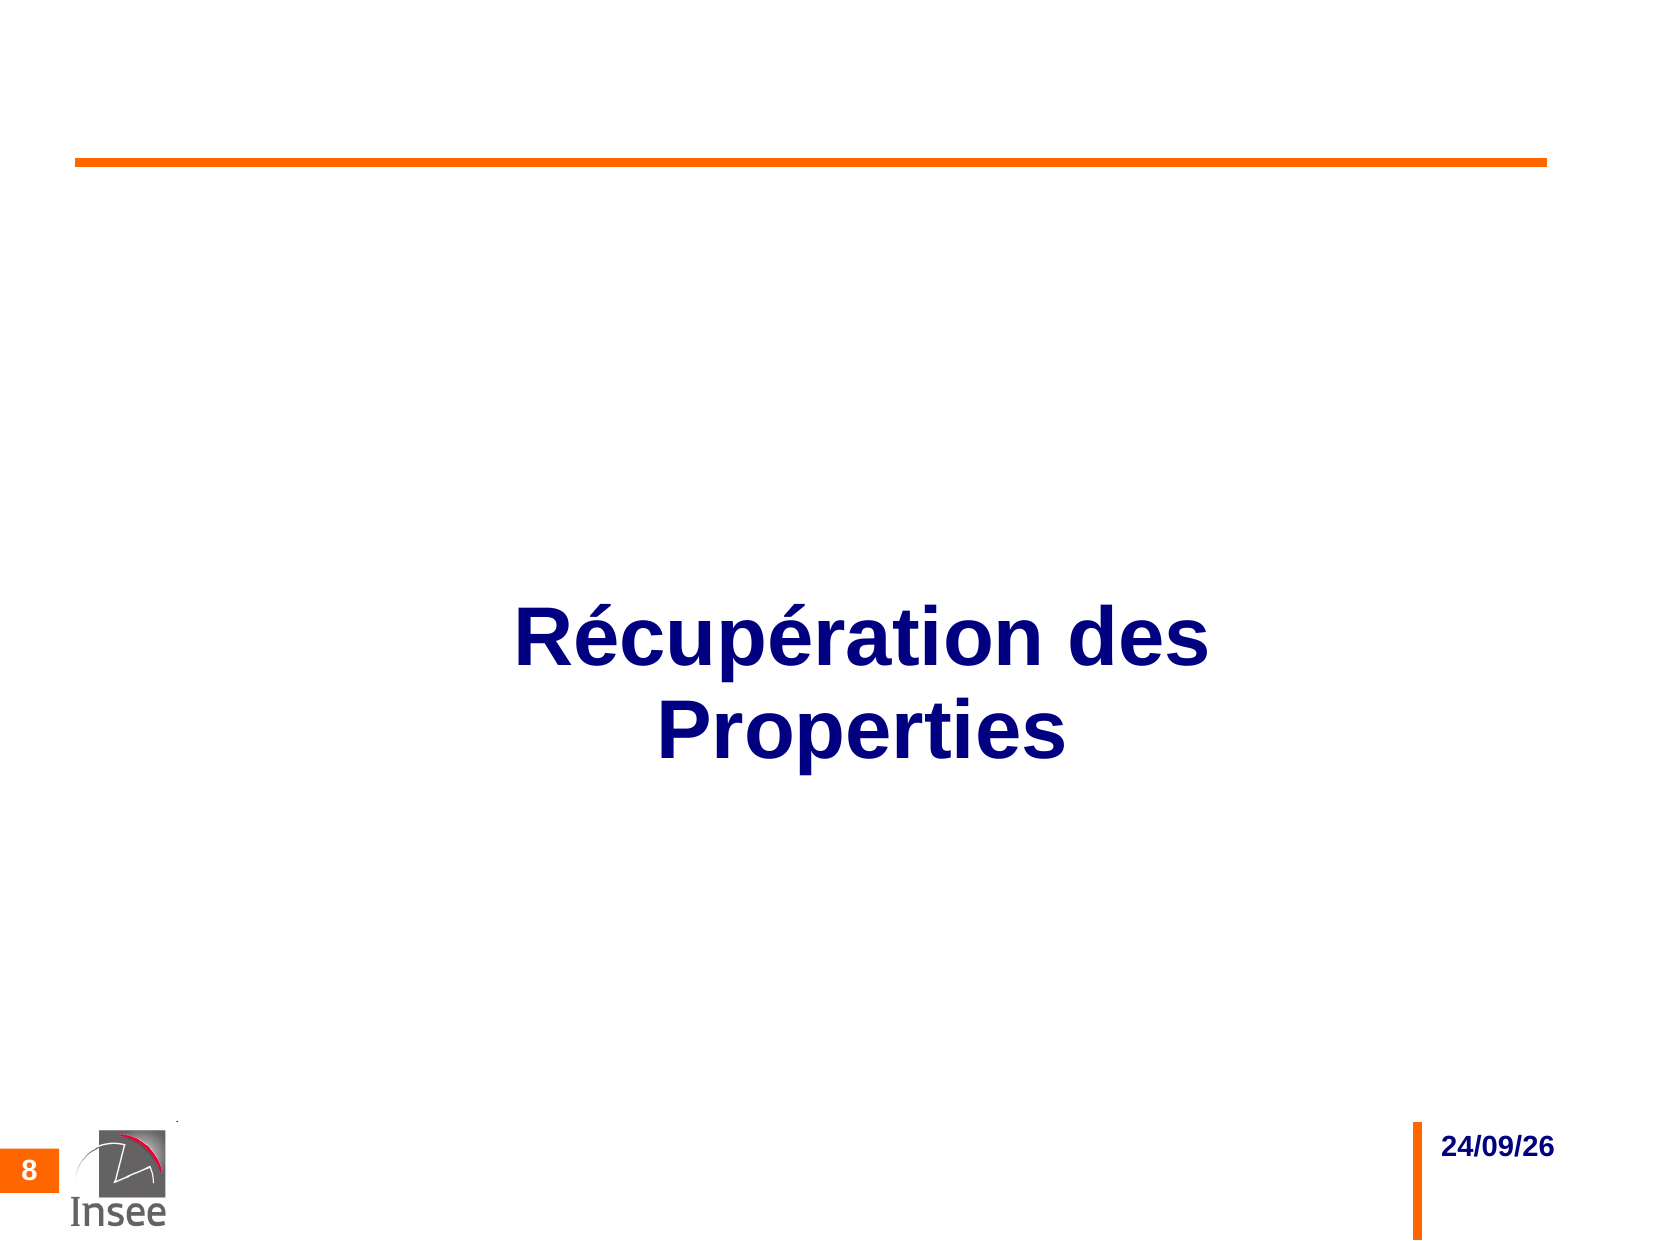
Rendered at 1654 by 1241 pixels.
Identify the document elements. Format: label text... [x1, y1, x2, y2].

picture [62, 1121, 178, 1241]
list Récupération des Properties [419, 590, 1235, 832]
